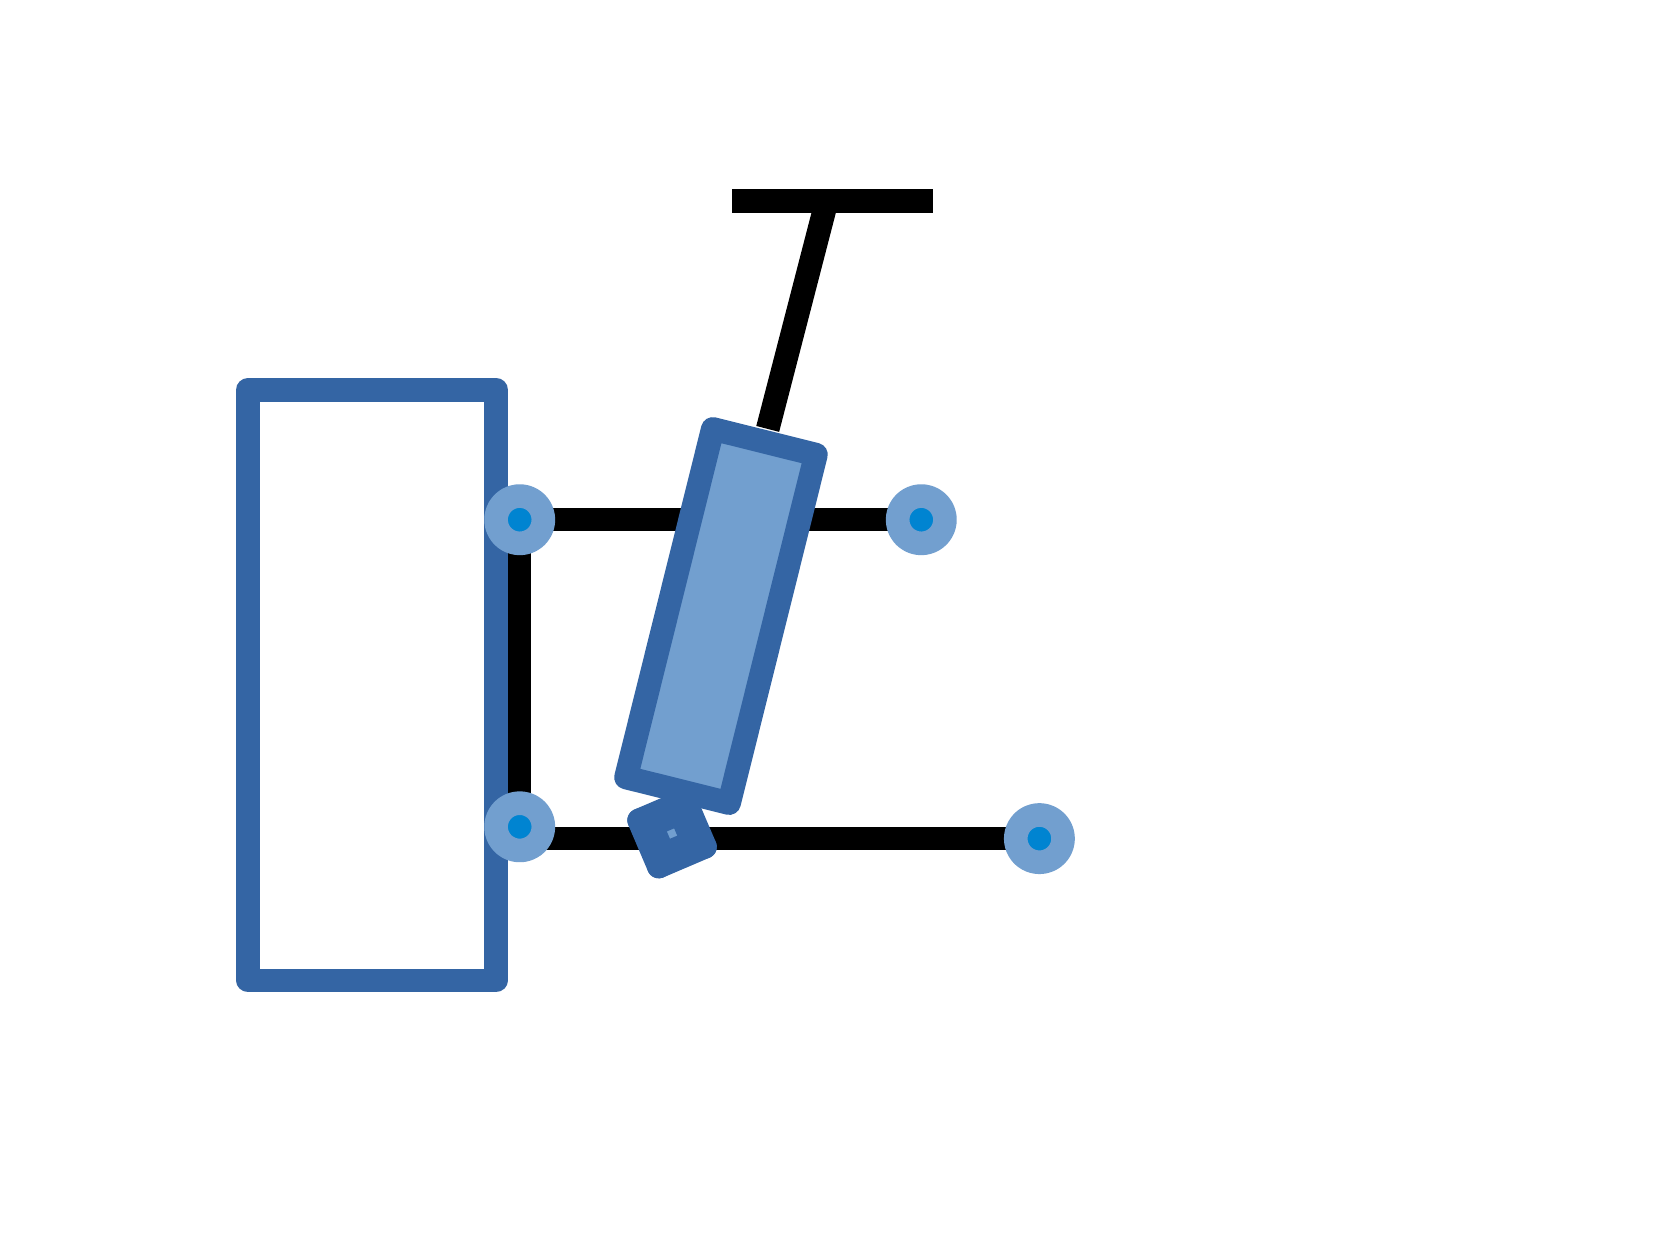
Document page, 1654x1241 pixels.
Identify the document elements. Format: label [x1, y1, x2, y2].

text_box [496, 803, 544, 851]
text_box [897, 496, 945, 544]
text_box [625, 428, 816, 804]
text_box [496, 496, 544, 544]
text_box [639, 814, 706, 867]
text_box [1015, 814, 1064, 863]
